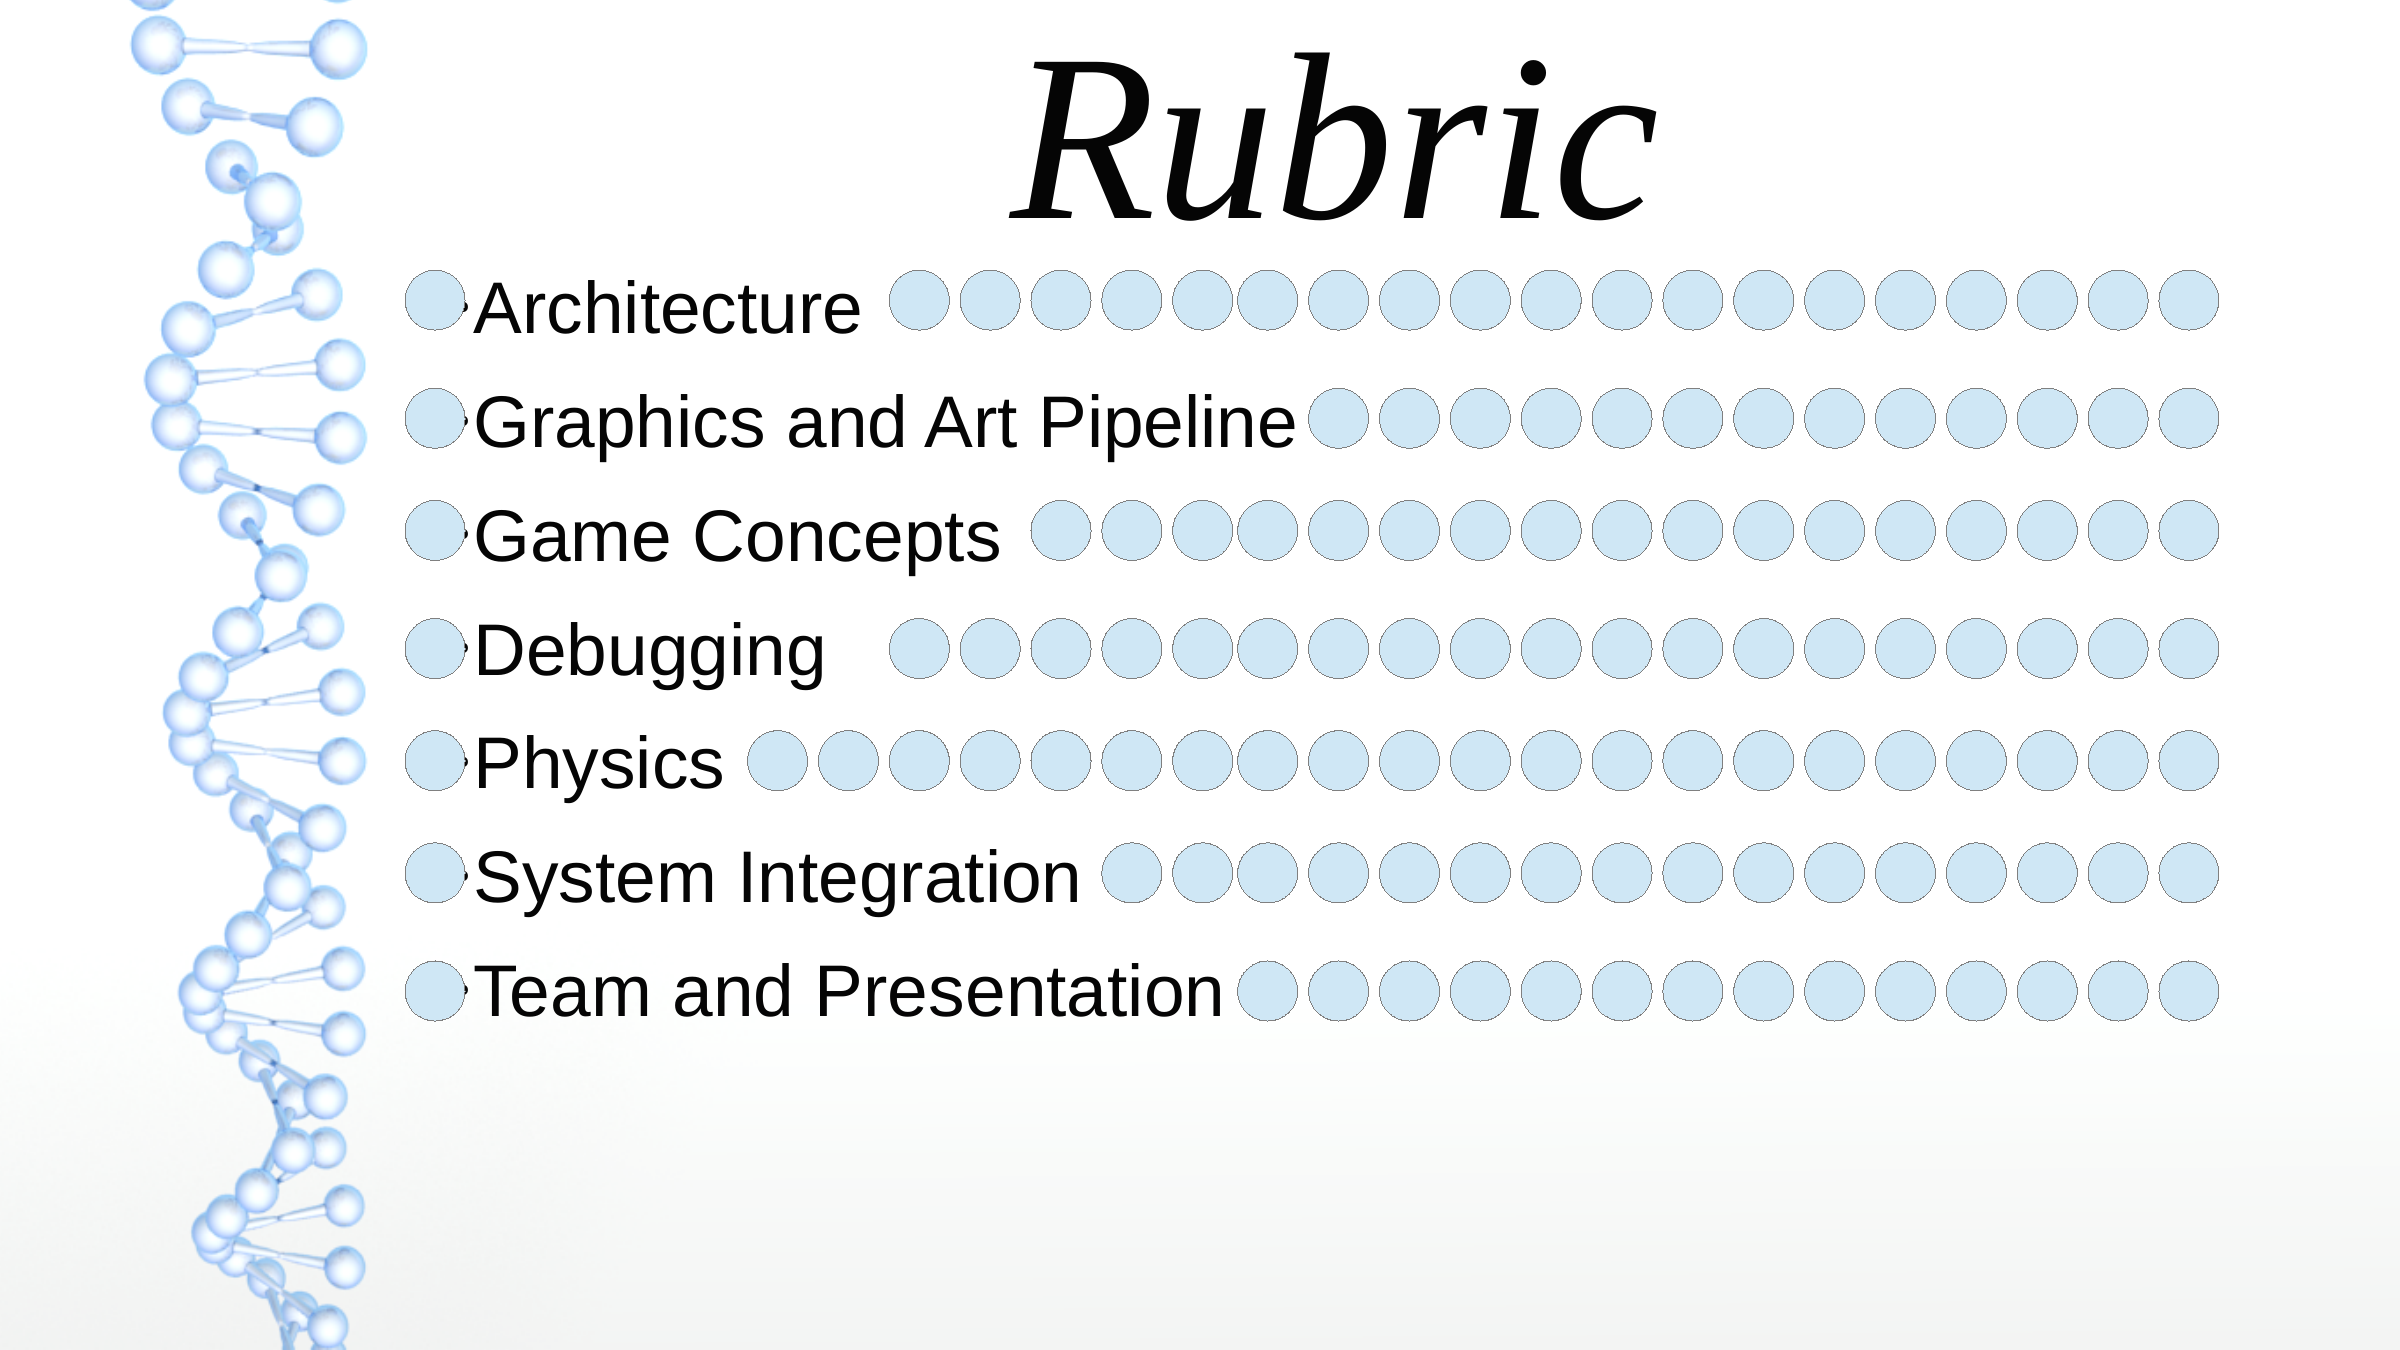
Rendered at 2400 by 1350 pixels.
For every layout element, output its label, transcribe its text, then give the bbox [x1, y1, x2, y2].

text_box [1733, 388, 1794, 449]
text_box [405, 842, 466, 903]
text_box [1308, 388, 1369, 449]
text_box [1875, 618, 1936, 679]
text_box [1804, 388, 1865, 449]
text_box [1875, 960, 1936, 1022]
text_box [2158, 730, 2219, 791]
text_box [889, 270, 950, 331]
text_box [1592, 270, 1653, 331]
text_box [2158, 500, 2219, 561]
text_box [1733, 500, 1794, 561]
text_box [2088, 842, 2149, 903]
text_box [2017, 730, 2078, 791]
text_box [1946, 960, 2007, 1022]
text_box [1172, 270, 1233, 331]
text_box [1875, 270, 1936, 331]
text_box [1379, 500, 1440, 561]
text_box [1662, 960, 1723, 1022]
text_box [1592, 618, 1653, 679]
text_box [2088, 500, 2149, 561]
text_box [1662, 842, 1723, 903]
text_box [960, 618, 1021, 679]
text_box [1237, 960, 1298, 1022]
text_box [2158, 270, 2219, 331]
text_box [1308, 842, 1369, 903]
text_box [2017, 500, 2078, 561]
text_box [1450, 842, 1511, 903]
text_box [1030, 730, 1092, 791]
text_box [1521, 730, 1582, 791]
text_box [1875, 388, 1936, 449]
text_box [1308, 500, 1369, 561]
text_box [1592, 388, 1653, 449]
text_box [1733, 730, 1794, 791]
text_box [1237, 618, 1298, 679]
text_box [1237, 500, 1298, 561]
text_box [1521, 270, 1582, 331]
text_box [1733, 270, 1794, 331]
text_box [1379, 842, 1440, 903]
picture [0, 0, 2400, 1350]
text_box [1172, 842, 1233, 903]
text_box [1804, 270, 1865, 331]
text_box [1804, 730, 1865, 791]
text_box [1030, 500, 1092, 561]
text_box [1101, 270, 1162, 331]
text_box [1946, 730, 2007, 791]
title Rubric [390, 5, 2280, 271]
text_box [405, 618, 466, 679]
text_box [1733, 618, 1794, 679]
text_box [1946, 618, 2007, 679]
text_box [1450, 500, 1511, 561]
text_box [2017, 618, 2078, 679]
text_box [405, 500, 466, 561]
text_box [1308, 618, 1369, 679]
text_box [405, 730, 466, 791]
text_box [747, 730, 808, 791]
text_box [1379, 730, 1440, 791]
text_box [1875, 730, 1936, 791]
text_box [2158, 388, 2219, 449]
text_box [1237, 730, 1298, 791]
text_box [2017, 270, 2078, 331]
text_box [1804, 618, 1865, 679]
text_box [2088, 388, 2149, 449]
text_box [1521, 618, 1582, 679]
text_box [405, 388, 466, 449]
text_box [1379, 388, 1440, 449]
text_box [1662, 270, 1723, 331]
text_box [1592, 960, 1653, 1022]
text_box [1030, 270, 1092, 331]
text_box [1804, 960, 1865, 1022]
text_box [1946, 842, 2007, 903]
text_box [1592, 842, 1653, 903]
text_box [1450, 960, 1511, 1022]
text_box [1592, 730, 1653, 791]
text_box [1521, 842, 1582, 903]
text_box [1379, 960, 1440, 1022]
text_box [889, 730, 950, 791]
text_box [818, 730, 879, 791]
text_box [1450, 270, 1511, 331]
text_box [1875, 500, 1936, 561]
text_box [1733, 842, 1794, 903]
text_box [2088, 618, 2149, 679]
text_box [1450, 388, 1511, 449]
text_box [1733, 960, 1794, 1022]
text_box [405, 960, 466, 1022]
text_box [1308, 960, 1369, 1022]
text_box [2088, 960, 2149, 1022]
text_box [1308, 270, 1369, 331]
text_box [1237, 842, 1298, 903]
text_box [1946, 270, 2007, 331]
text_box [1662, 618, 1723, 679]
text_box [2088, 270, 2149, 331]
text_box [1172, 618, 1233, 679]
text_box [1172, 500, 1233, 561]
text_box [2017, 842, 2078, 903]
text_box [1101, 730, 1162, 791]
text_box [1946, 500, 2007, 561]
text_box [2158, 842, 2219, 903]
text_box [1592, 500, 1653, 561]
text_box [1521, 500, 1582, 561]
text_box [1379, 618, 1440, 679]
text_box [2158, 960, 2219, 1022]
text_box [1521, 388, 1582, 449]
text_box [1521, 960, 1582, 1022]
text_box [2017, 388, 2078, 449]
text_box [1804, 842, 1865, 903]
text_box [1308, 730, 1369, 791]
list Architecture Graphics and Art Pipeline Game Concepts Debugging Physics System Integration Team and Presentation [450, 267, 2400, 1051]
text_box [1662, 500, 1723, 561]
text_box [2017, 960, 2078, 1022]
text_box [960, 270, 1021, 331]
text_box [1662, 730, 1723, 791]
text_box [1101, 500, 1162, 561]
text_box [1946, 388, 2007, 449]
text_box [1101, 842, 1162, 903]
text_box [1804, 500, 1865, 561]
text_box [2088, 730, 2149, 791]
text_box [1450, 730, 1511, 791]
text_box [1875, 842, 1936, 903]
text_box [1237, 270, 1298, 331]
text_box [2158, 618, 2219, 679]
text_box [1030, 618, 1092, 679]
text_box [1379, 270, 1440, 331]
text_box [1101, 618, 1162, 679]
text_box [889, 618, 950, 679]
text_box [1172, 730, 1233, 791]
text_box [405, 270, 466, 331]
text_box [1662, 388, 1723, 449]
text_box [1450, 618, 1511, 679]
text_box [960, 730, 1021, 791]
